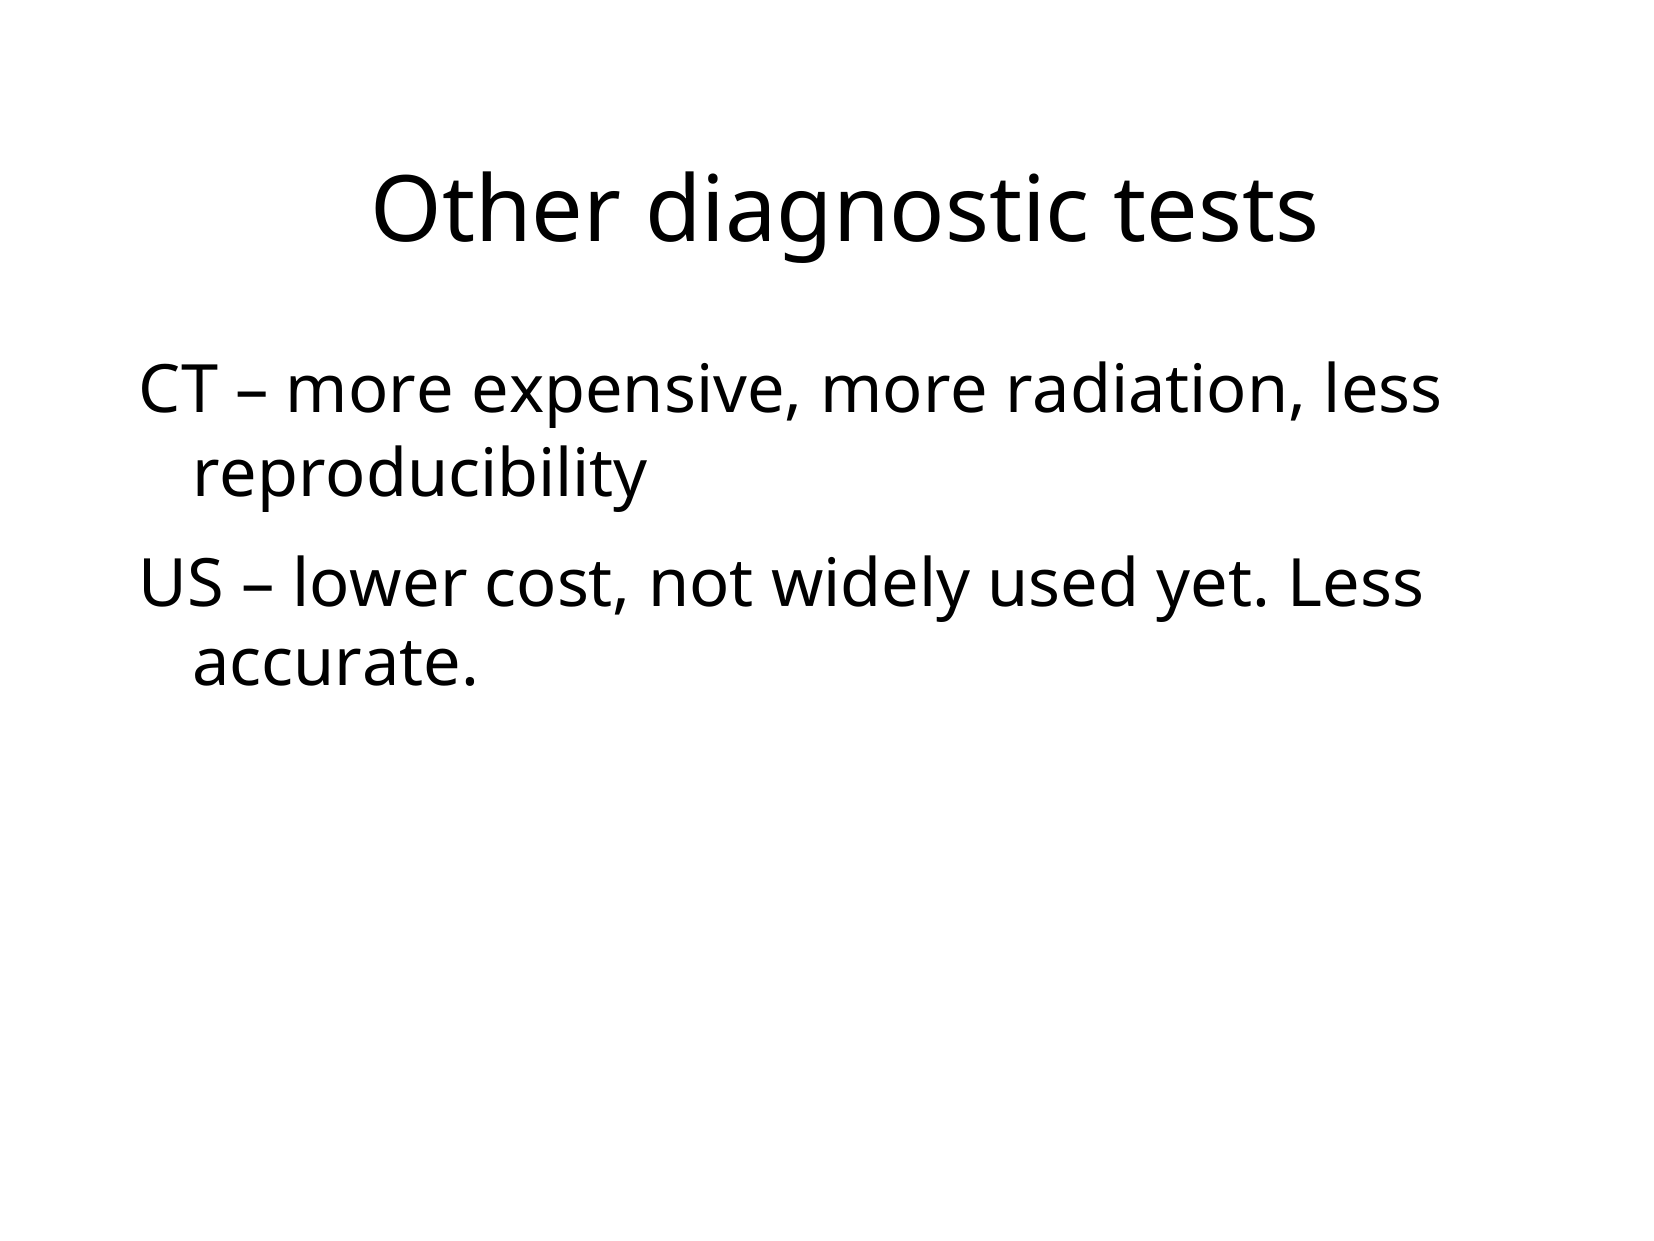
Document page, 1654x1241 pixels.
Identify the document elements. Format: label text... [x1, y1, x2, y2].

title Other diagnostic tests [121, 153, 1534, 261]
list CT – more expensive, more radiation, less reproducibility US – lower cost, not widely used yet. Less accurate. [121, 344, 1534, 663]
